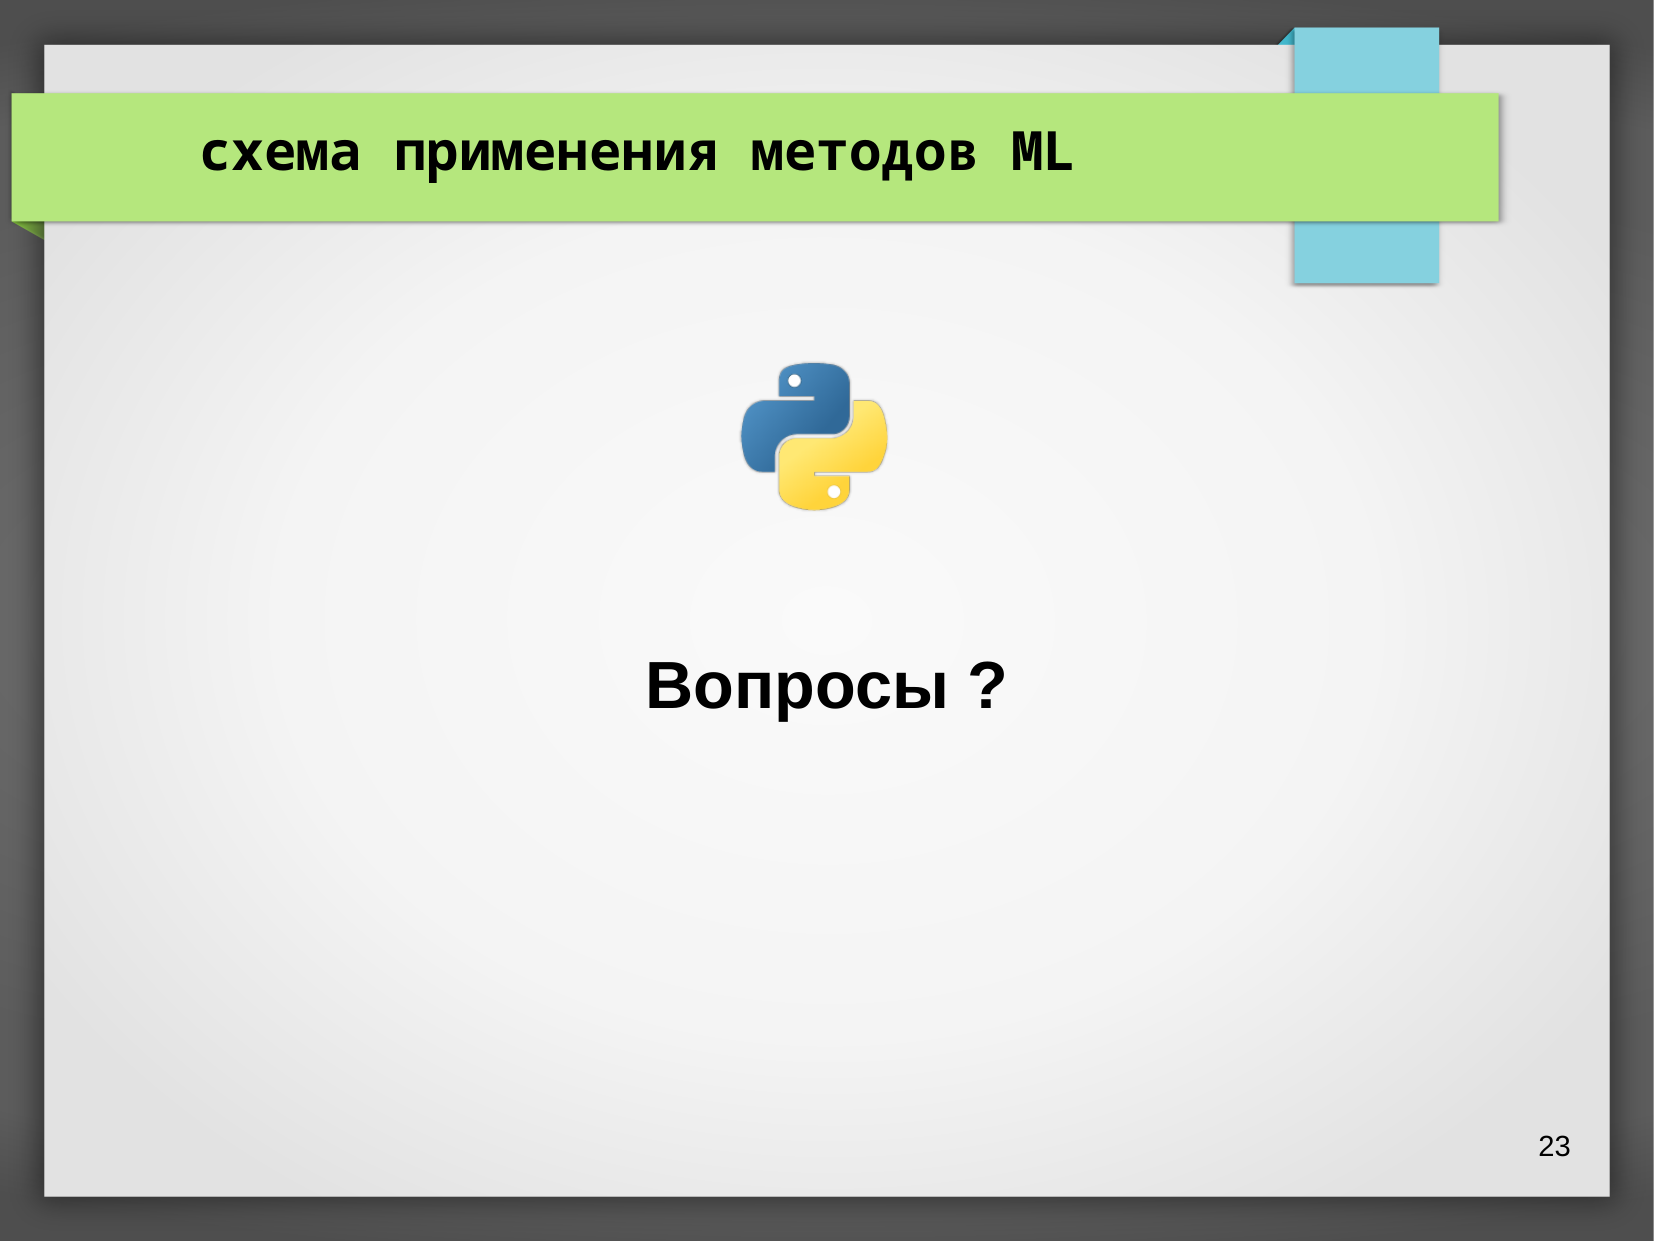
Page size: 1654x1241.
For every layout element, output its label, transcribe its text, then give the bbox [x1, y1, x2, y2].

picture [0, 0, 1654, 1241]
subtitle Вопросы ? [82, 236, 1571, 1134]
title схема применения методов ML [59, 109, 1217, 190]
